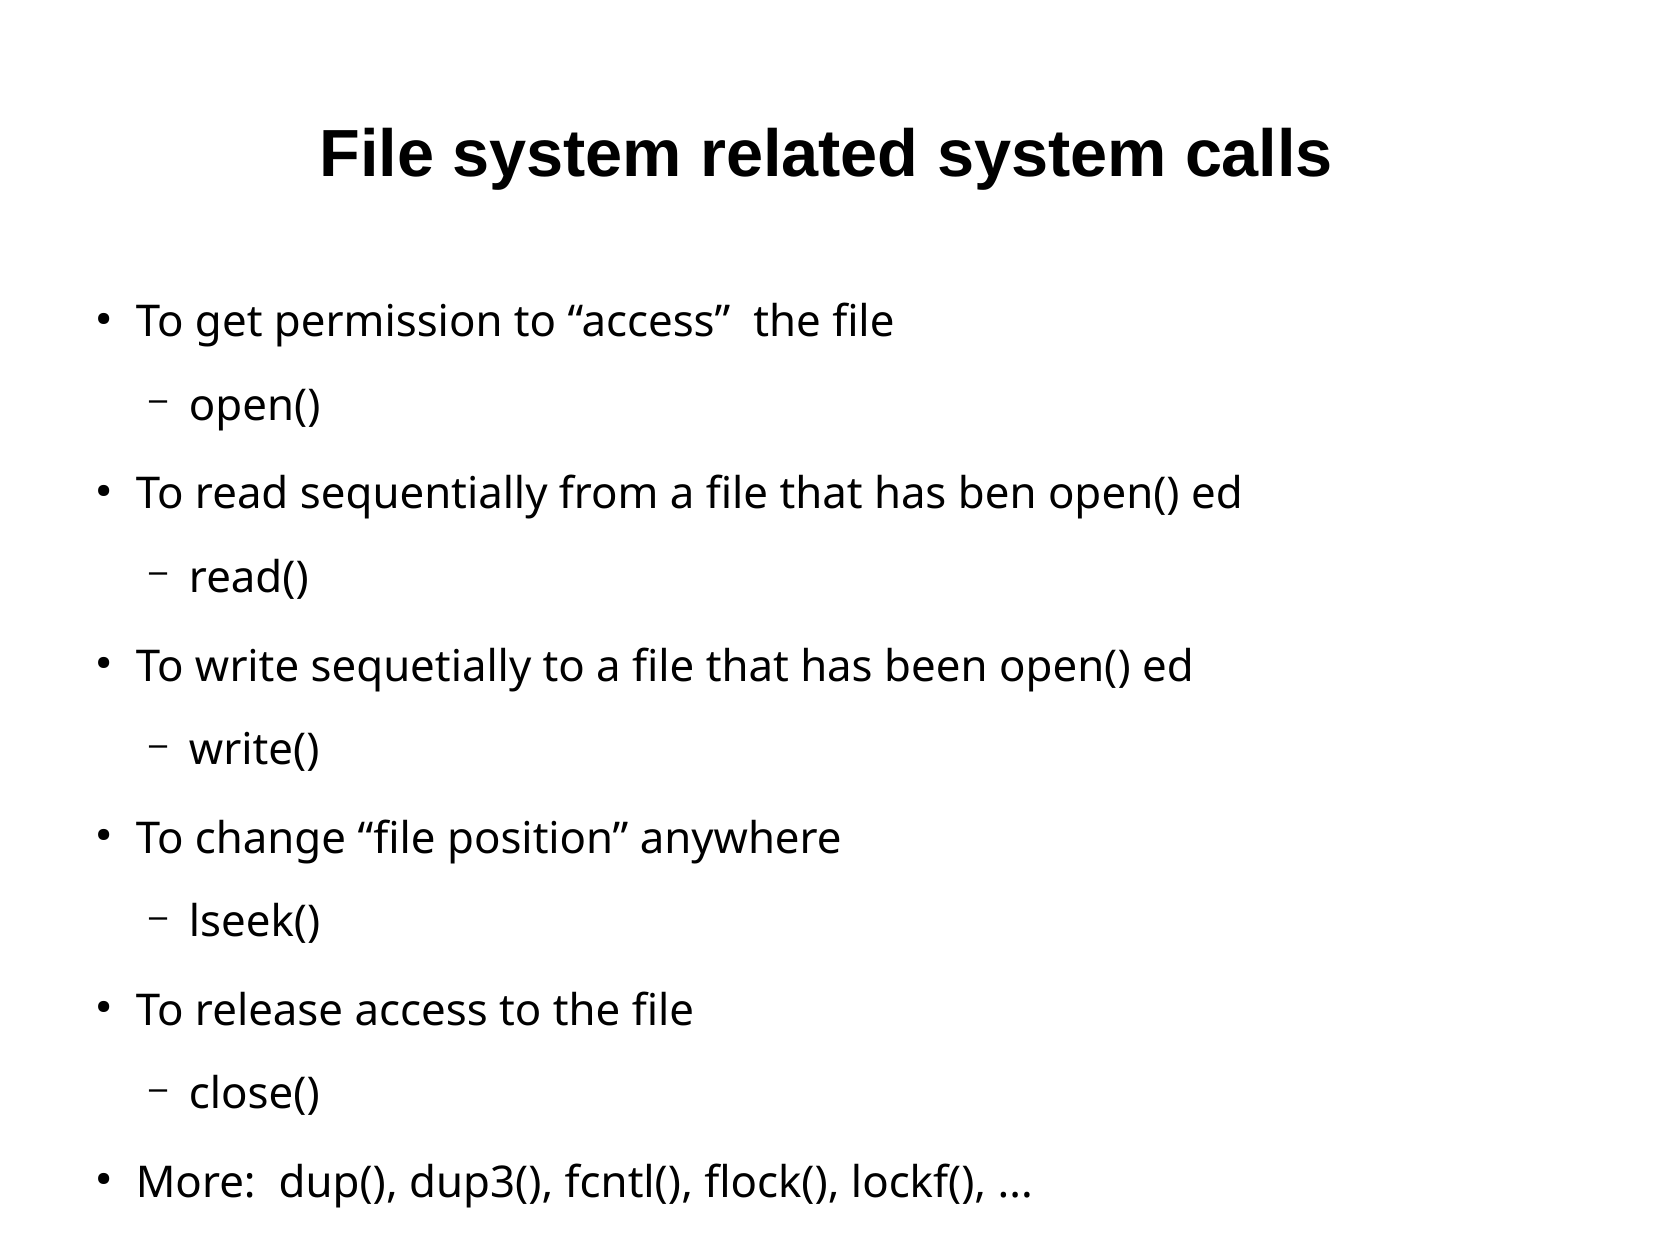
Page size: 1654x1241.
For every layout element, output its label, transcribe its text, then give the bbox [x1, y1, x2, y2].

title File system related system calls [82, 49, 1571, 257]
list To get permission to “access” the file open() To read sequentially from a file that has ben open() ed read() To write sequetially to a file that has been open() ed write() To change “file position” anywhere lseek() To release access to the file close() More: dup(), dup3(), fcntl(), flock(), lockf(), ... [82, 290, 1607, 1217]
